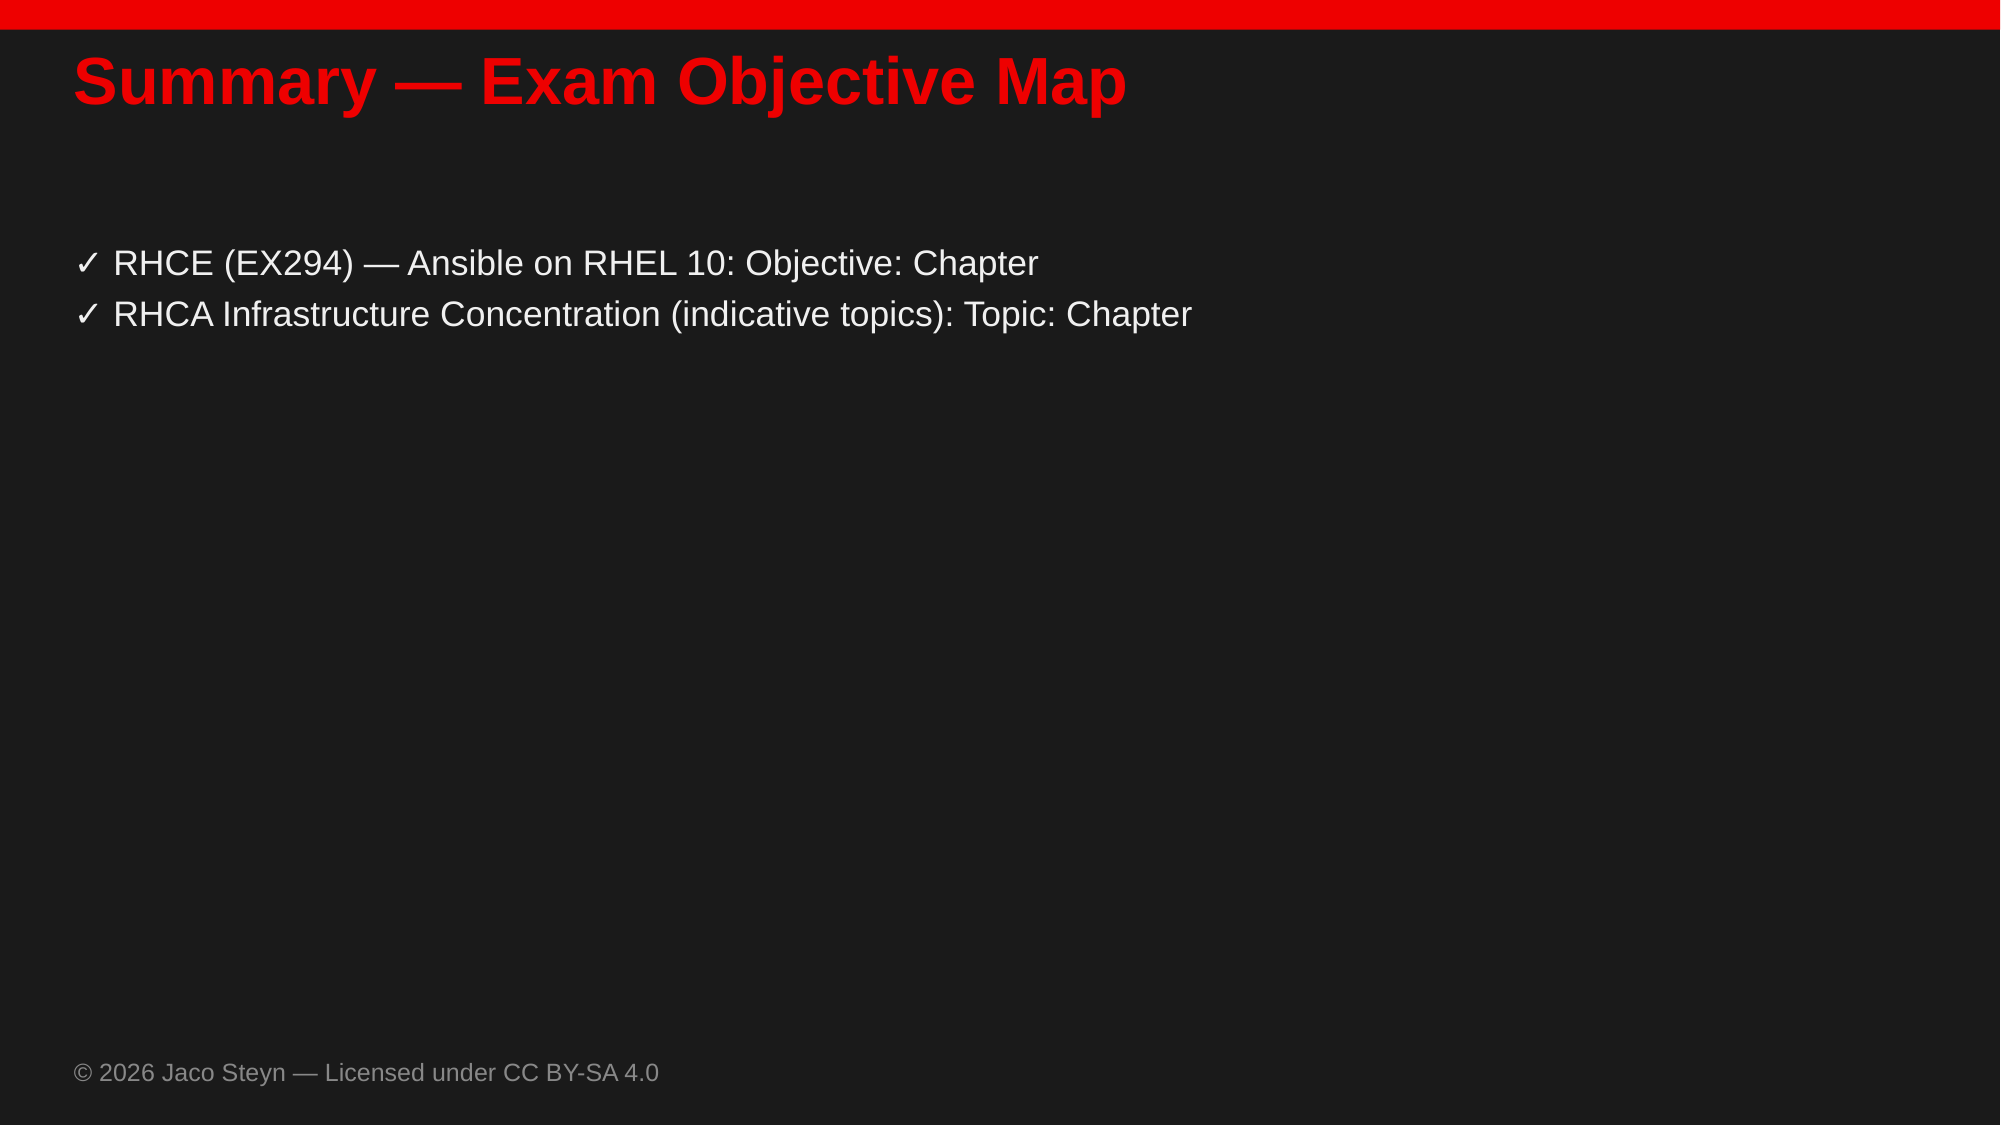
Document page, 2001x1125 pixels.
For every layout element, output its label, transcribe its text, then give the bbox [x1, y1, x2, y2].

text_box Summary — Exam Objective Map [59, 36, 1942, 208]
text_box © 2026 Jaco Steyn — Licensed under CC BY-SA 4.0 [59, 1051, 1942, 1093]
text_box [0, 0, 2001, 30]
text_box ✓ RHCE (EX294) — Ansible on RHEL 10: Objective: Chapter ✓ RHCA Infrastructure Concentration (indicative topics): Topic: Chapter [59, 236, 1942, 1037]
